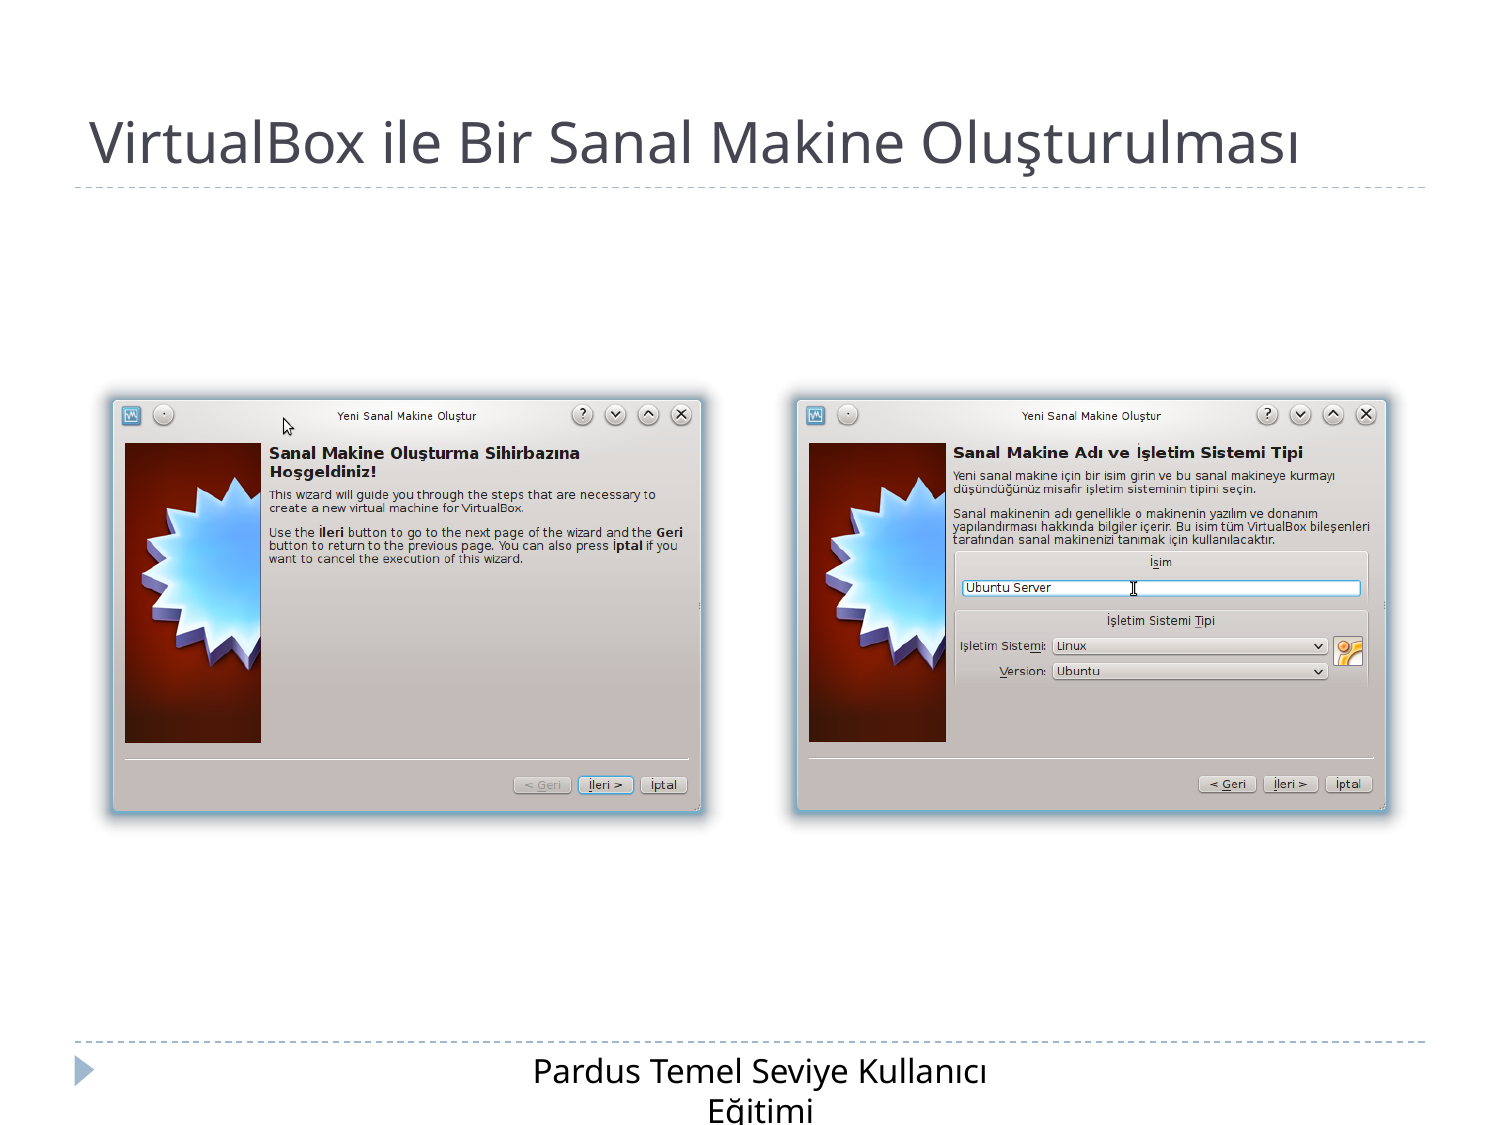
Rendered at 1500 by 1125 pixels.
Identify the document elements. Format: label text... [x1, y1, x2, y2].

picture [75, 362, 738, 848]
picture [759, 362, 1423, 847]
title VirtualBox ile Bir Sanal Makine Oluşturulması [75, 37, 1425, 188]
